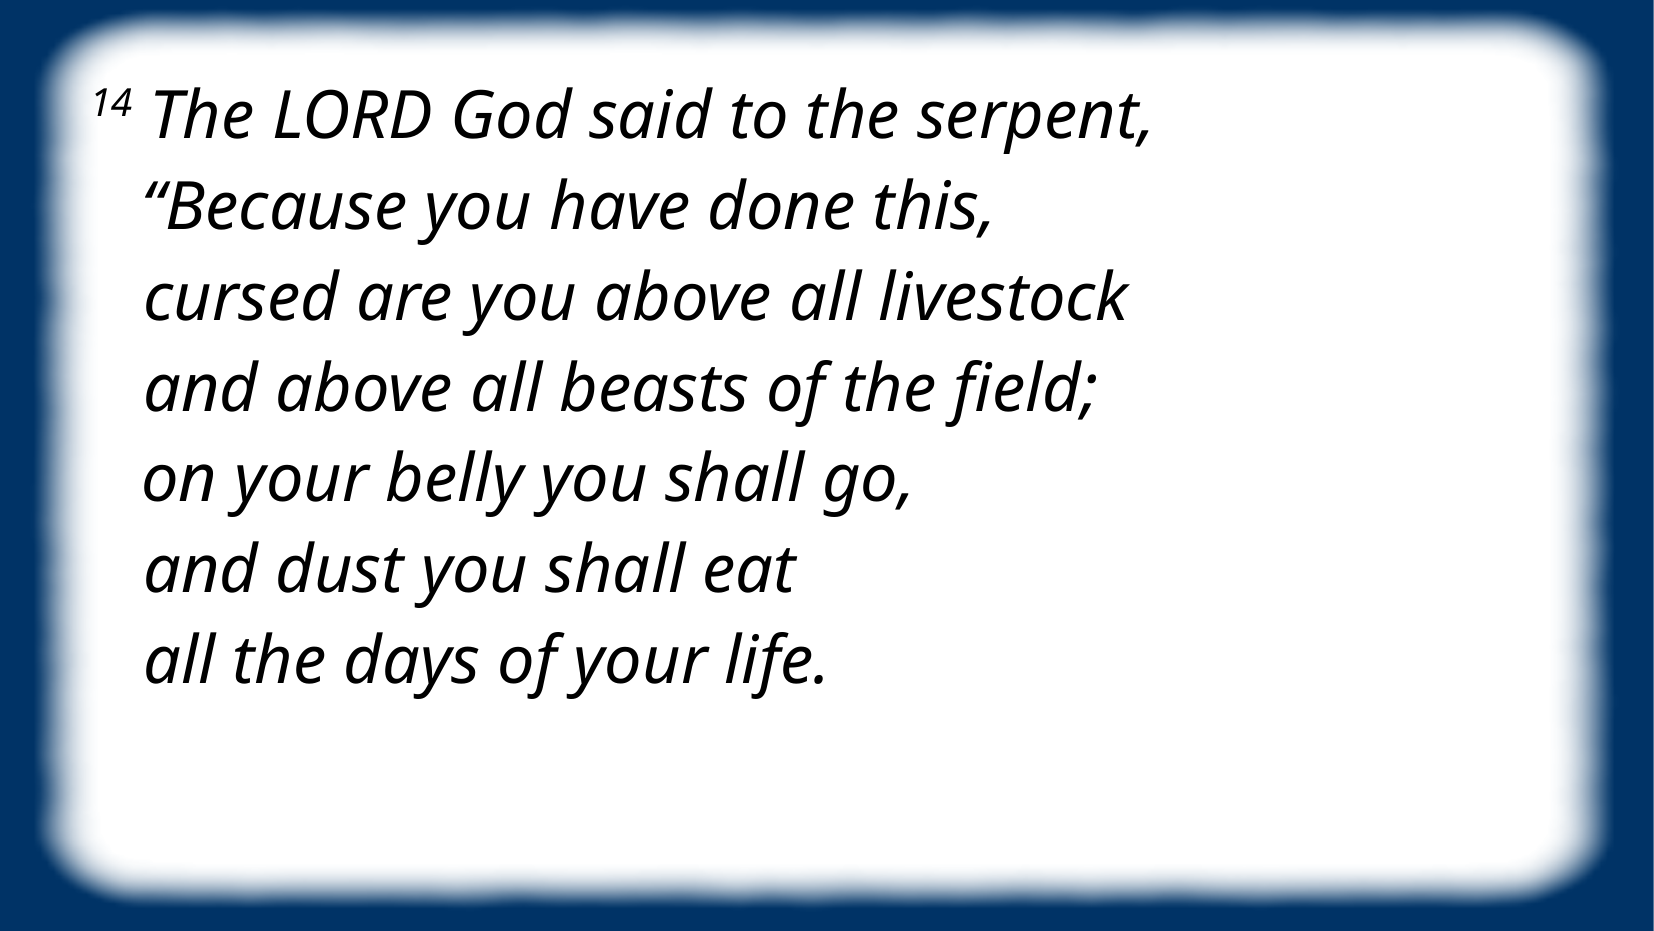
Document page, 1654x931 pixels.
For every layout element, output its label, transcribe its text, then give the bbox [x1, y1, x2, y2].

text_box 14 The LORD God said to the serpent, “Because you have done this, cursed are you above all livestock and above all beasts of the field; on your belly you shall go, and dust you shall eat all the days of your life. [75, 60, 1411, 736]
picture [0, 0, 1654, 931]
